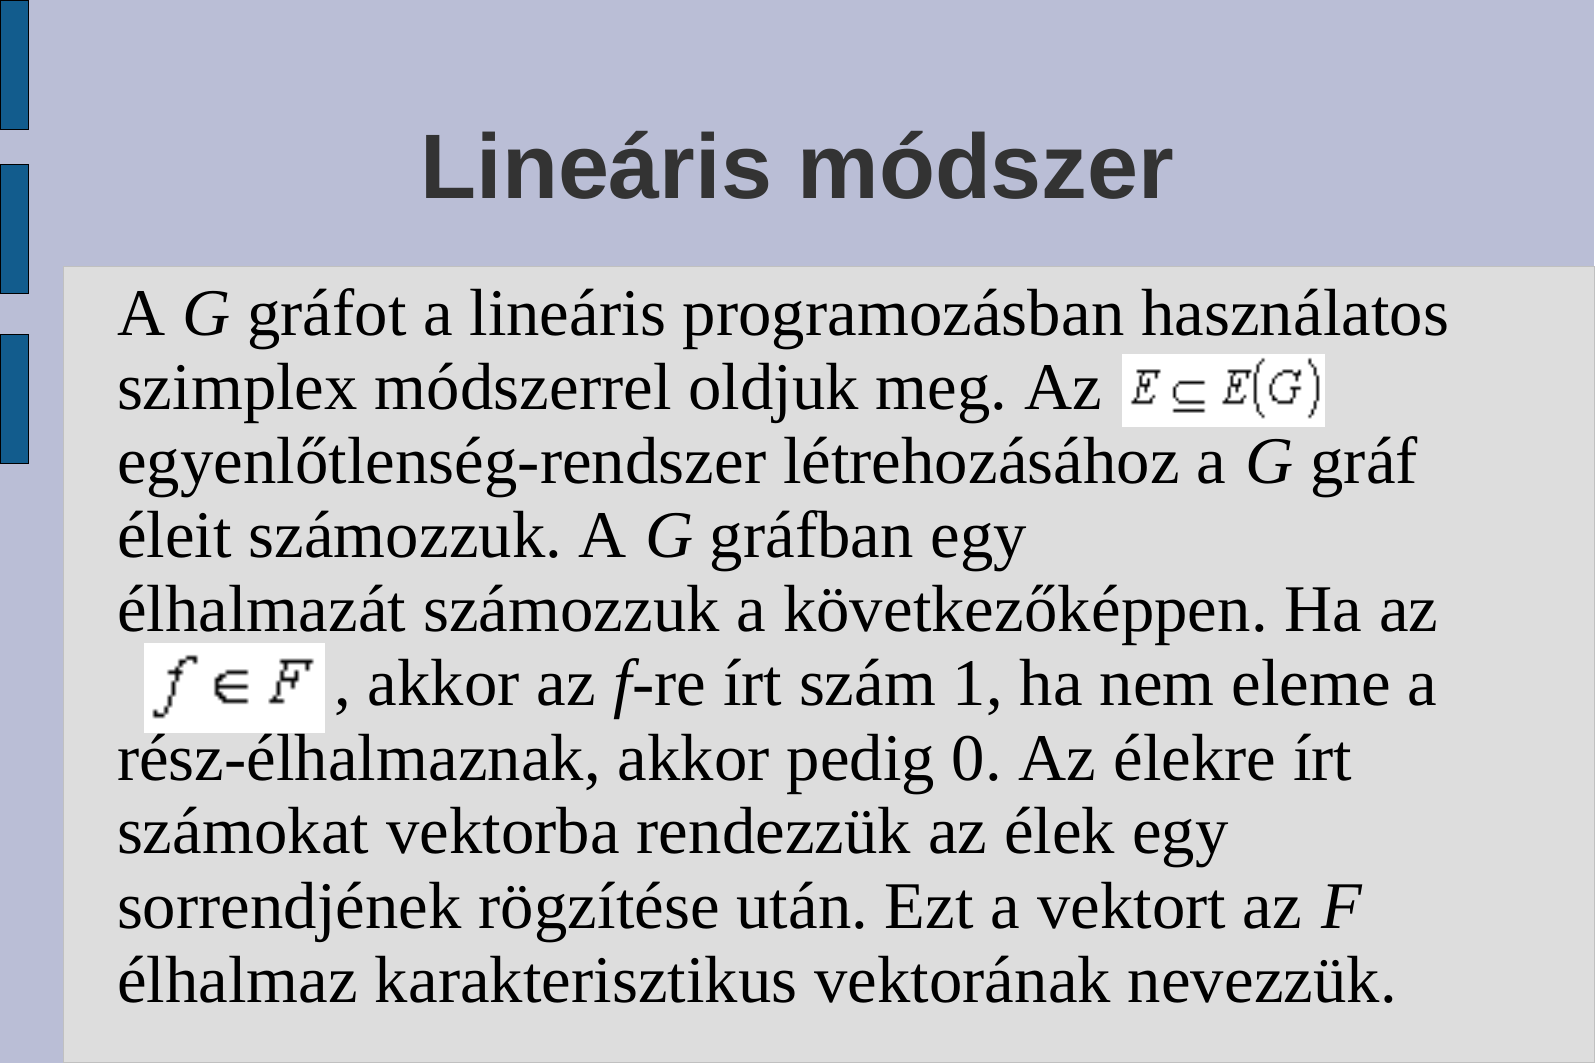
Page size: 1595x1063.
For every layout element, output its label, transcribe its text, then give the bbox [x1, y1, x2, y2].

picture [144, 643, 325, 733]
title Lineáris módszer [117, 85, 1479, 249]
subtitle A G gráfot a lineáris programozásban használatos szimplex módszerrel oldjuk meg. Az egyenlőtlenség-rendszer létrehozásához a G gráf éleit számozzuk. A G gráfban egy élhalmazát számozzuk a következőképpen. Ha az , akkor az f-re írt szám 1, ha nem eleme a rész-élhalmaznak, akkor pedig 0. Az élekre írt számokat vektorba rendezzük az élek egy sorrendjének rögzítése után. Ezt a vektort az F élhalmaz karakterisztikus vektorának nevezzük. [117, 276, 1479, 1017]
picture [1122, 354, 1325, 427]
